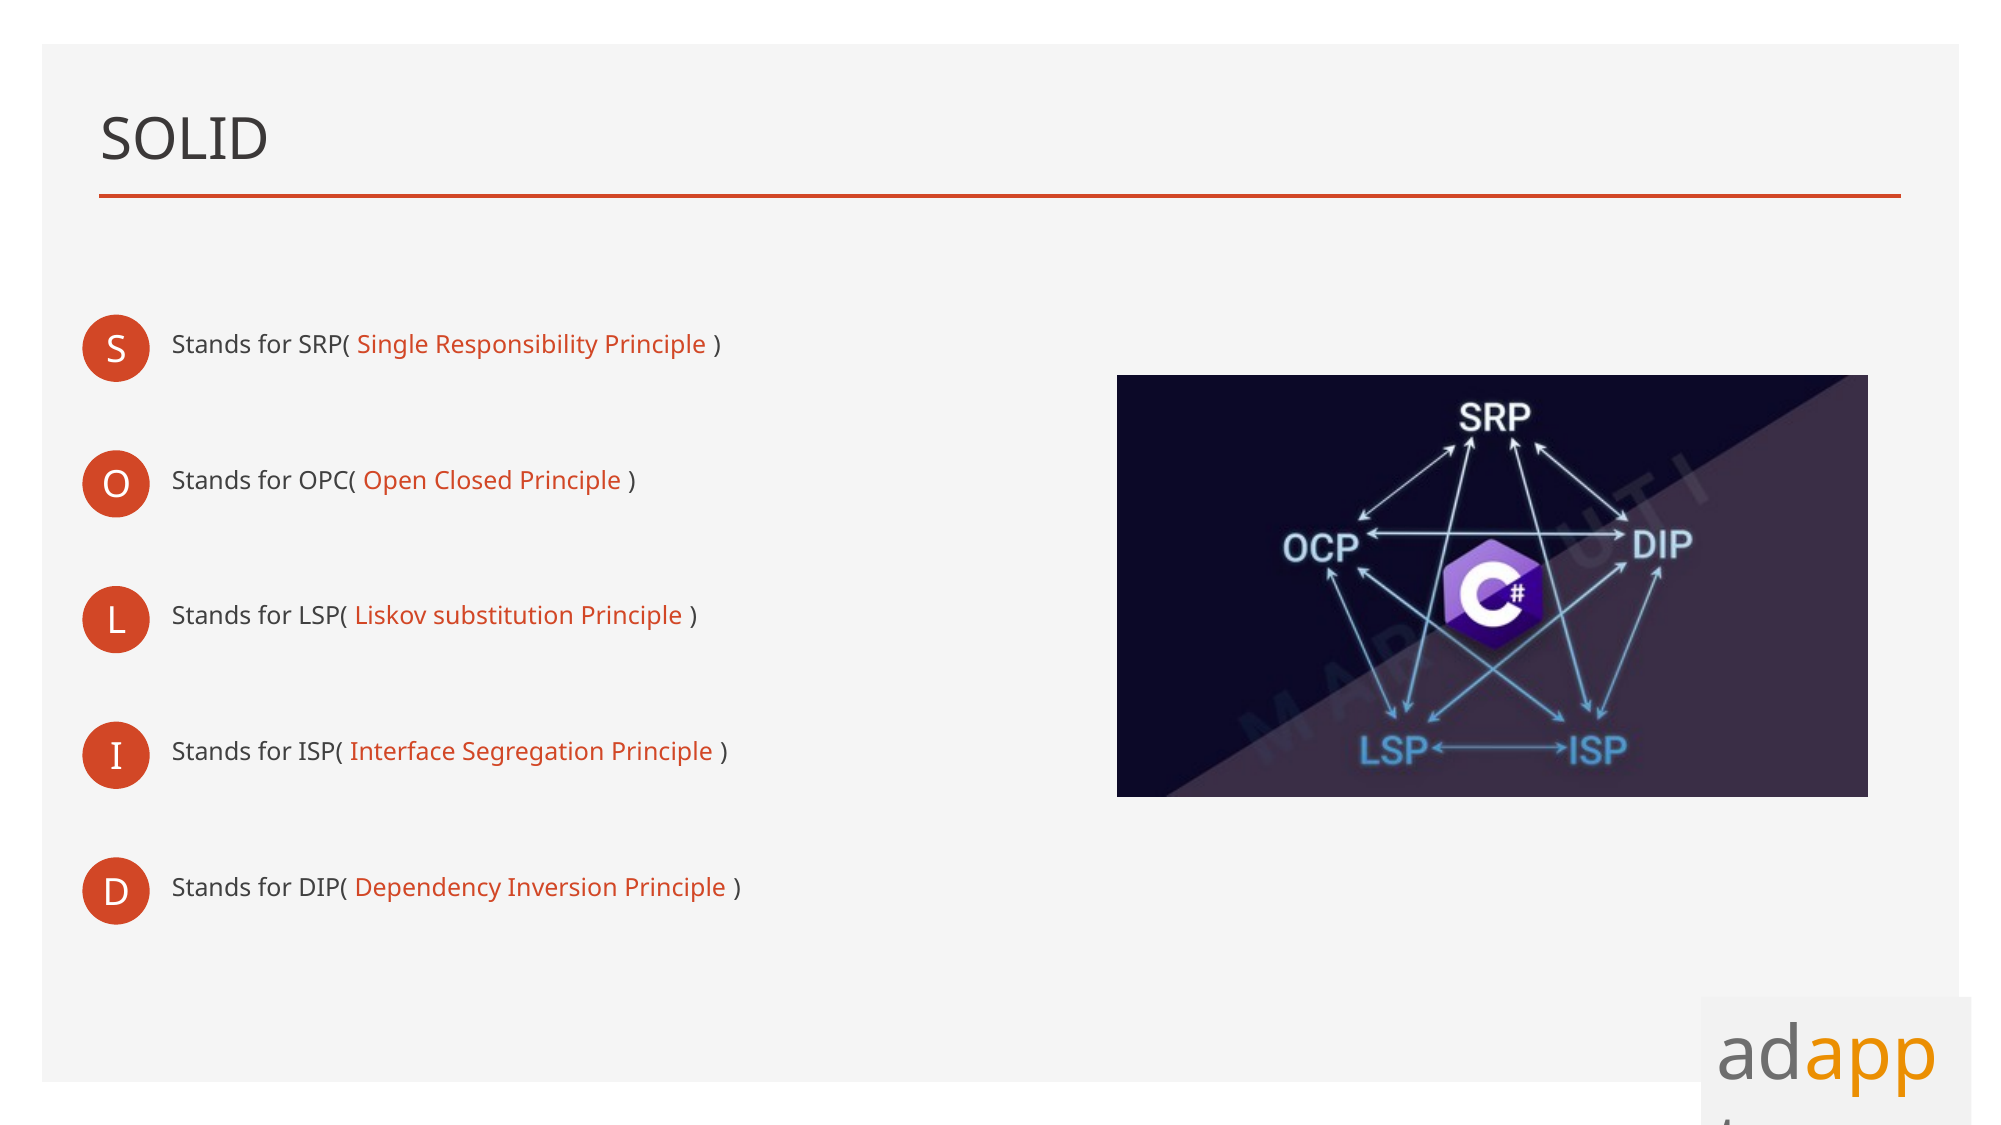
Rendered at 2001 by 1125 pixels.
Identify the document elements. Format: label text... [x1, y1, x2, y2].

text_box O [70, 453, 163, 514]
text_box Stands for SRP( Single Responsibility Principle ) [156, 321, 910, 382]
text_box adappt [1701, 996, 1972, 1103]
picture [1117, 375, 1868, 797]
text_box [100, 785, 132, 789]
text_box L [70, 588, 163, 650]
text_box S [70, 317, 163, 378]
text_box Stands for ISP( Interface Segregation Principle ) [156, 728, 910, 789]
text_box Stands for DIP( Dependency Inversion Principle ) [156, 863, 910, 925]
title SOLID [85, 73, 1214, 179]
text_box Stands for LSP( Liskov substitution Principle ) [156, 592, 910, 654]
text_box Stands for OPC( Open Closed Principle ) [156, 456, 910, 518]
text_box I [70, 724, 163, 785]
text_box D [70, 860, 163, 921]
text_box [101, 514, 131, 518]
text_box [100, 378, 132, 382]
text_box [101, 650, 131, 654]
text_box [100, 921, 132, 925]
